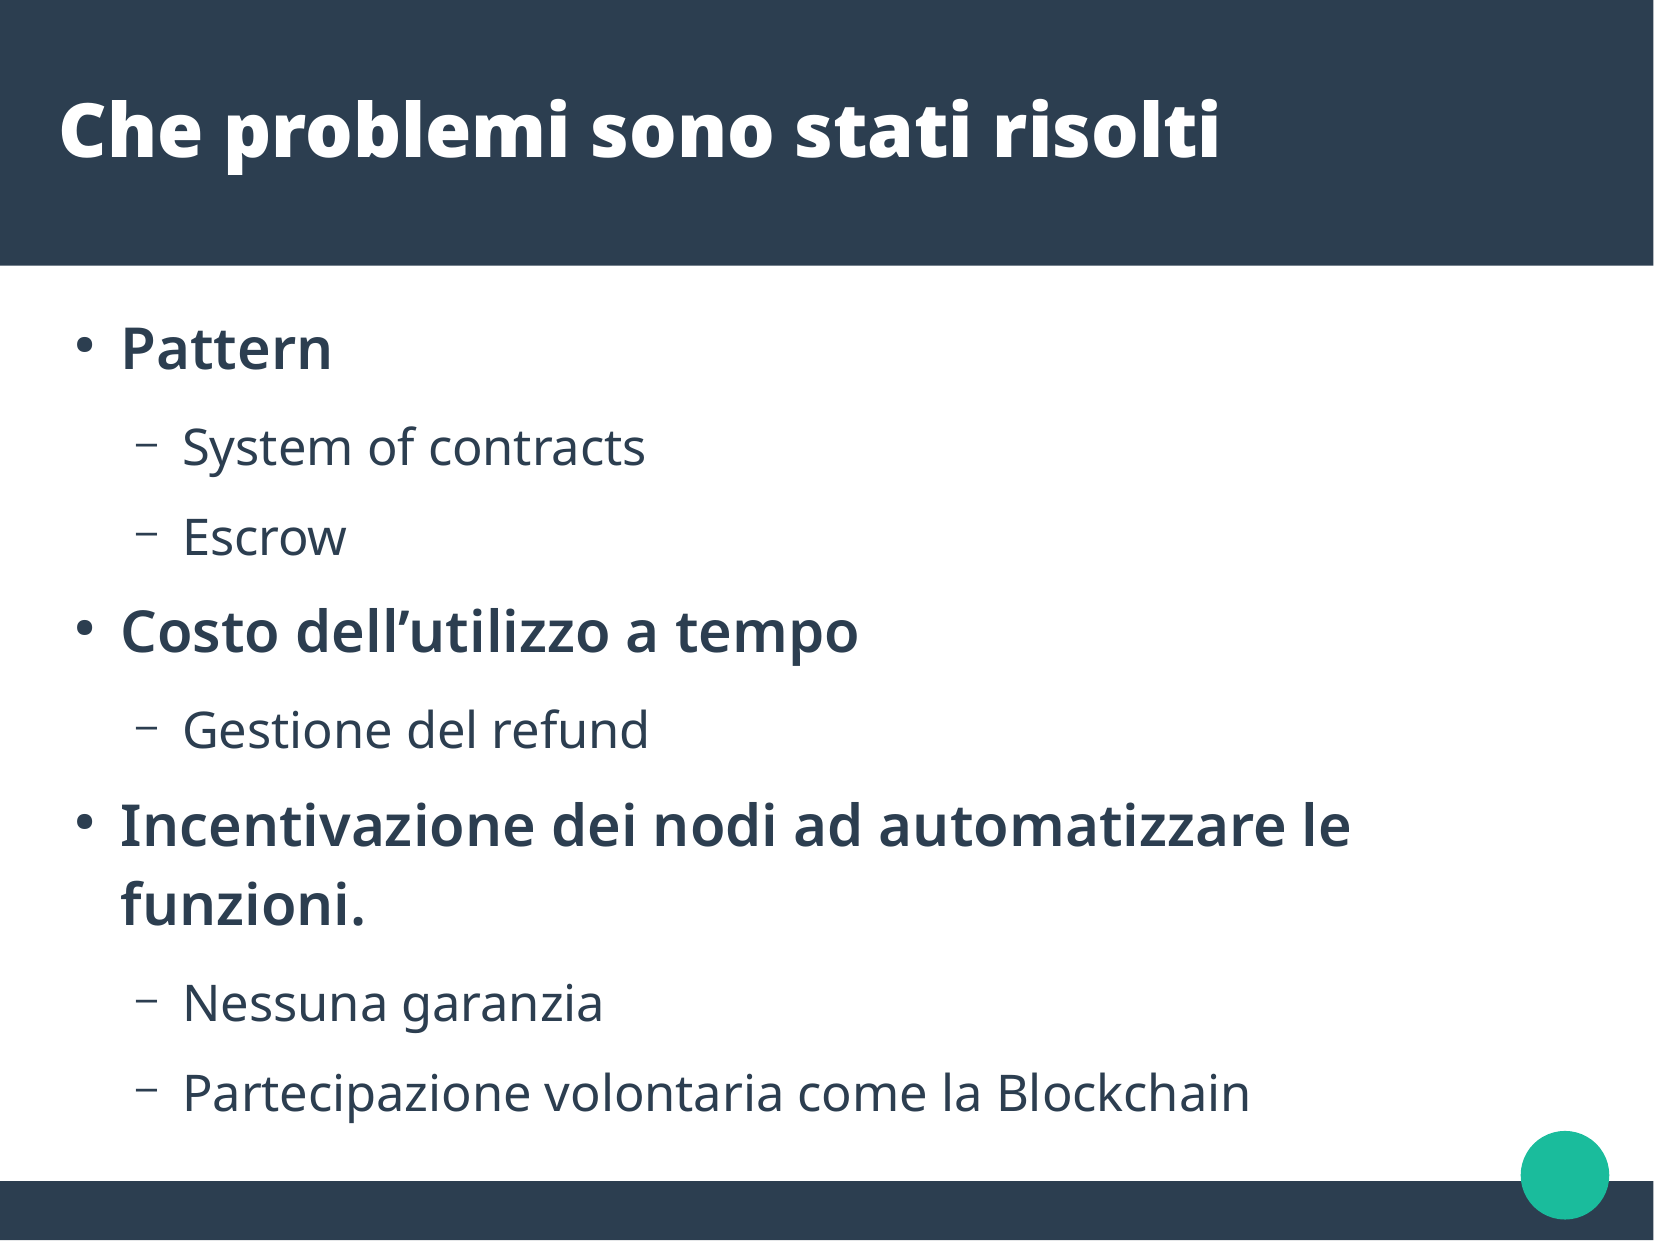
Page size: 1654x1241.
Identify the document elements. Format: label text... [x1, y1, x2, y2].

list Pattern System of contracts Escrow Costo dell’utilizzo a tempo Gestione del refund Incentivazione dei nodi ad automatizzare le funzioni. Nessuna garanzia Partecipazione volontaria come la Blockchain [59, 307, 1595, 1134]
title Che problemi sono stati risolti [59, 49, 1595, 207]
